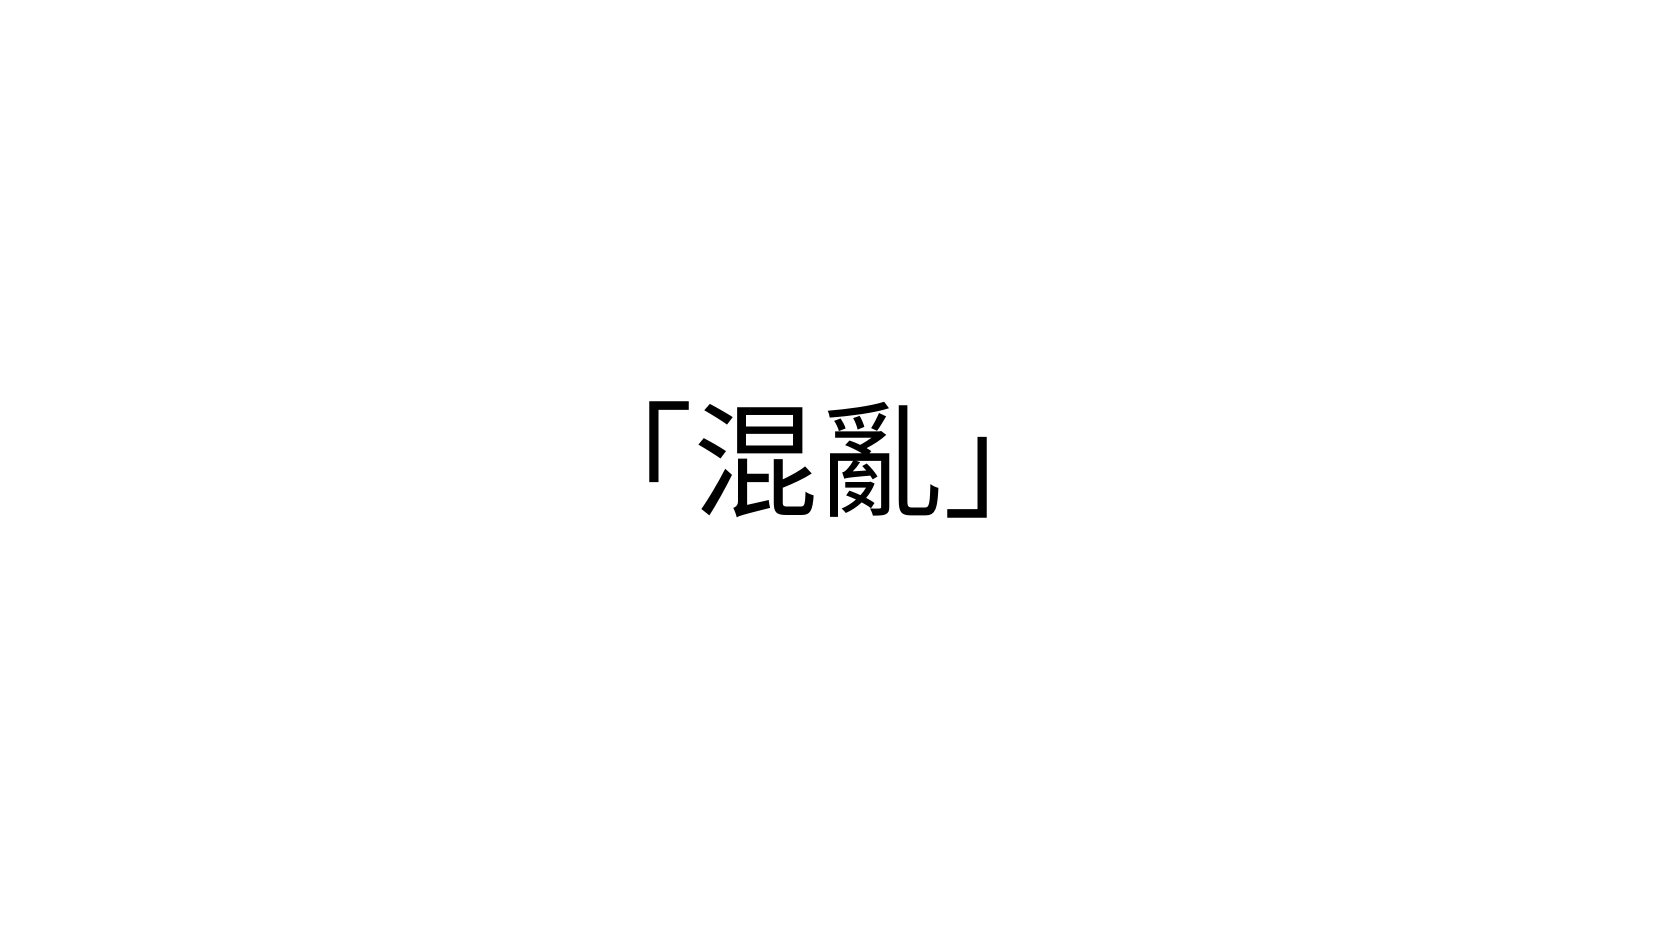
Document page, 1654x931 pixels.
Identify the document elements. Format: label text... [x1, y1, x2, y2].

title 「混亂」 [75, 370, 1564, 536]
